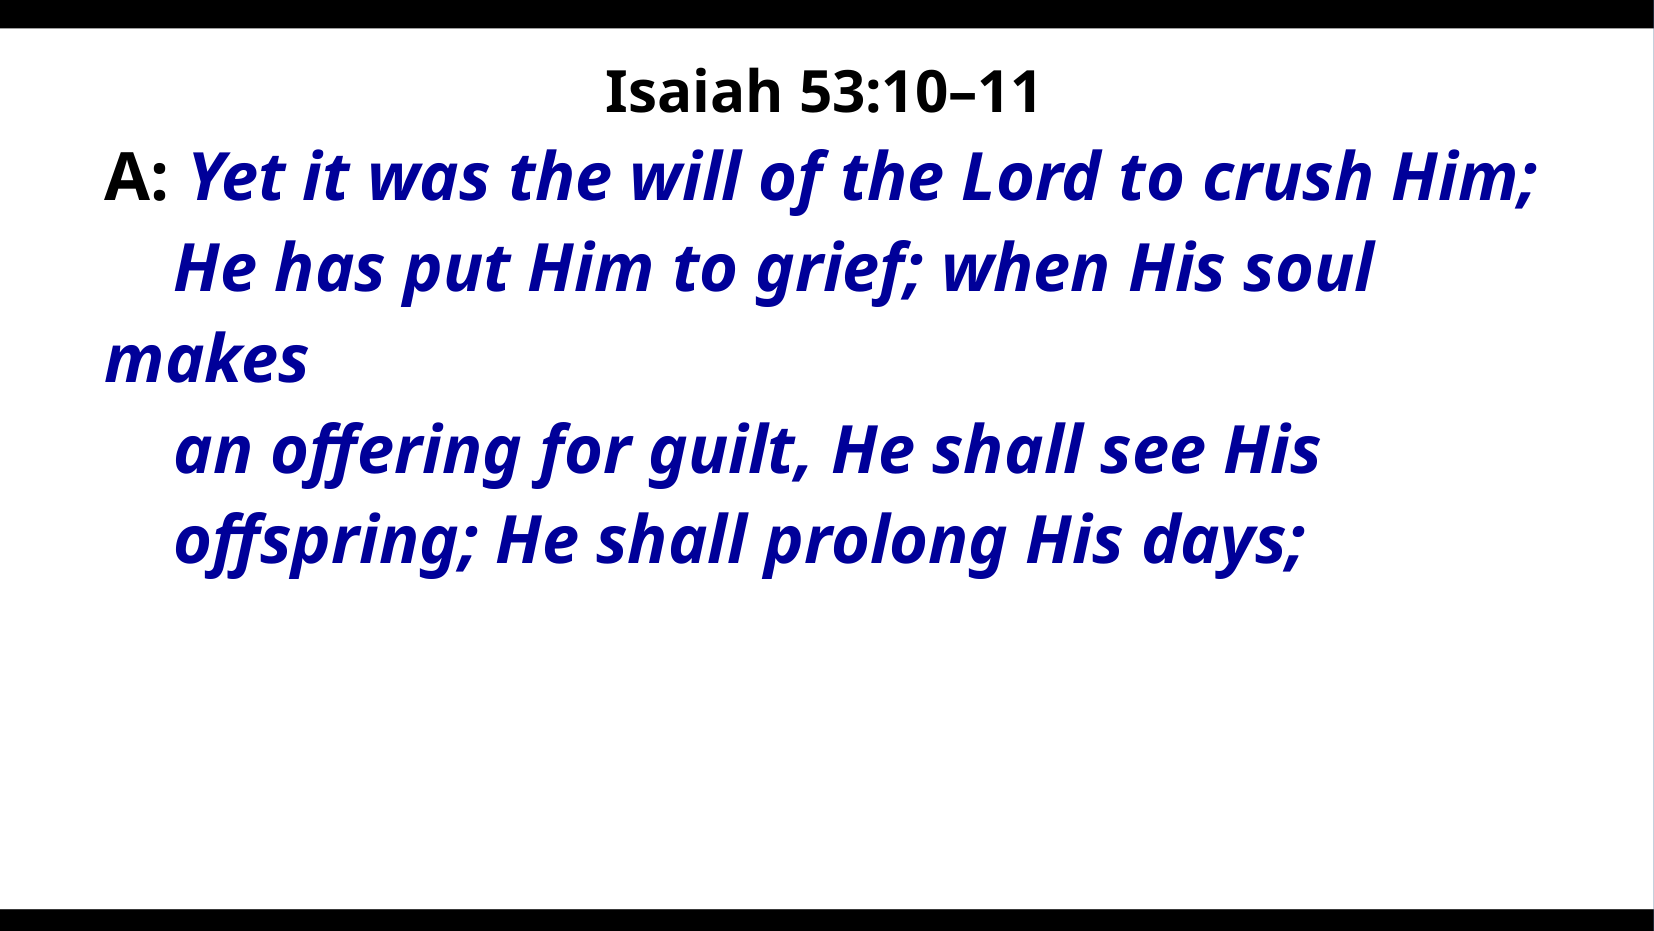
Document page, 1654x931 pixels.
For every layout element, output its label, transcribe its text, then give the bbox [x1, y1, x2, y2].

picture [0, 0, 1654, 931]
text_box Isaiah 53:10–11 A: Yet it was the will of the Lord to crush Him; He has put Him to grief; when His soul makes an offering for guilt, He shall see His offspring; He shall prolong His days; [90, 42, 1561, 490]
